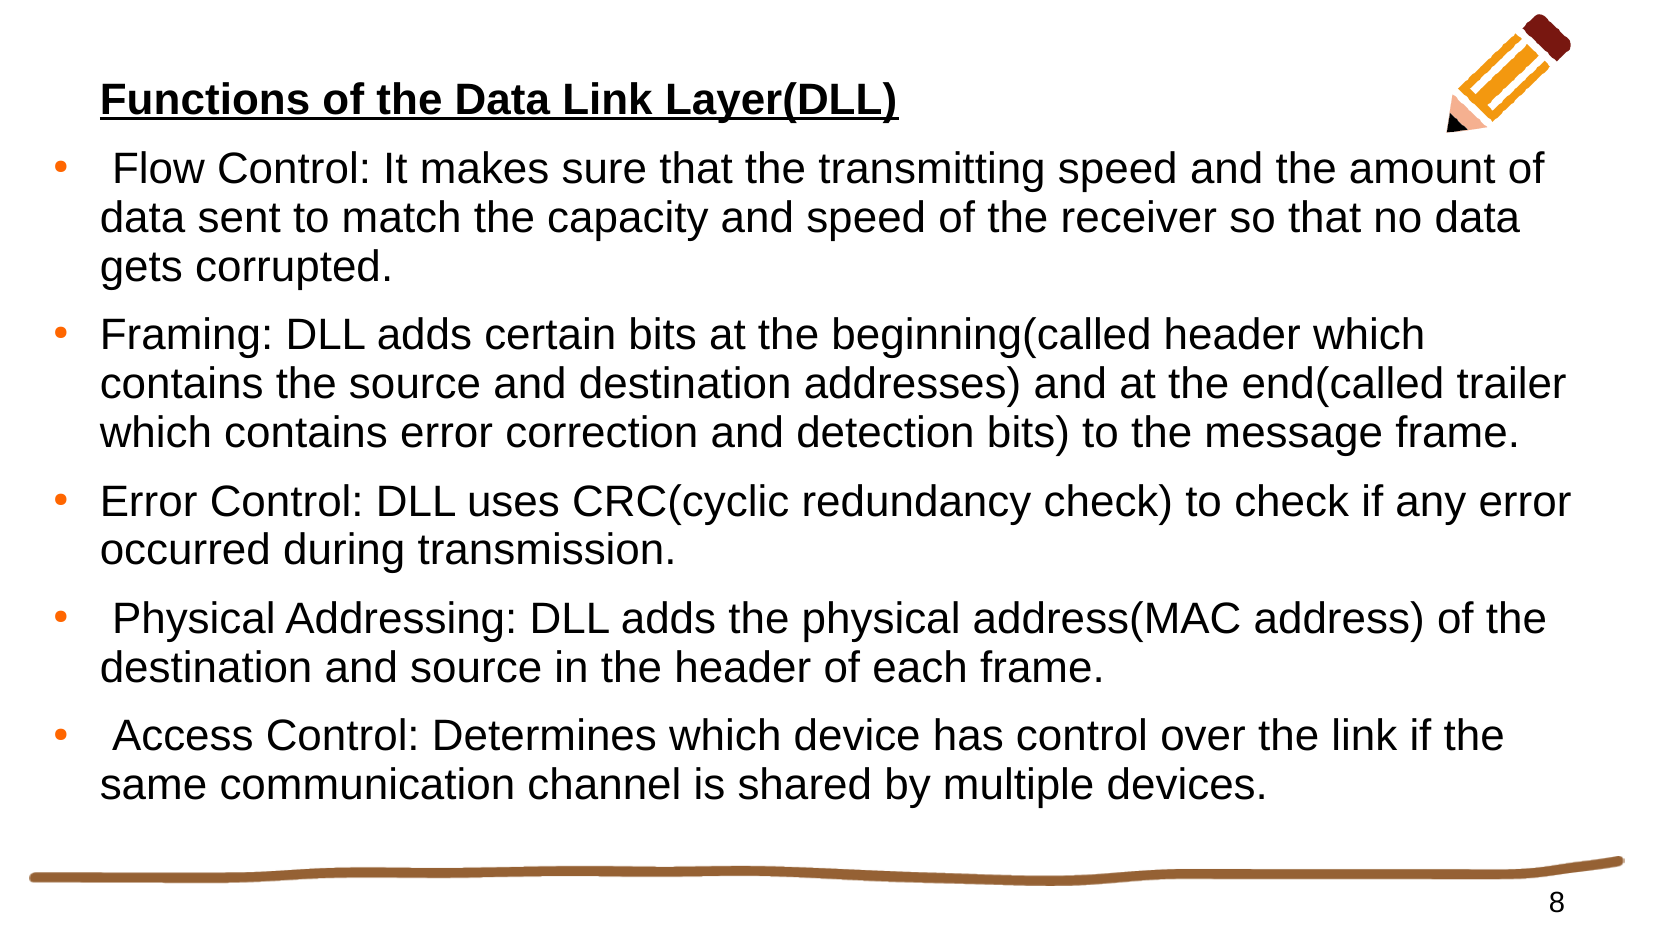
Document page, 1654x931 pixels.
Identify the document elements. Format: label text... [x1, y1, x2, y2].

picture [29, 856, 1625, 886]
list Functions of the Data Link Layer(DLL) Flow Control: It makes sure that the transmitting speed and the amount of data sent to match the capacity and speed of the receiver so that no data gets corrupted. Framing: DLL adds certain bits at the beginning(called header which contains the source and destination addresses) and at the end(called trailer which contains error correction and detection bits) to the message frame. Error Control: DLL uses CRC(cyclic redundancy check) to check if any error occurred during transmission. Physical Addressing: DLL adds the physical address(MAC address) of the destination and source in the header of each frame. Access Control: Determines which device has control over the link if the same communication channel is shared by multiple devices. [37, 75, 1576, 857]
picture [1446, 14, 1571, 75]
